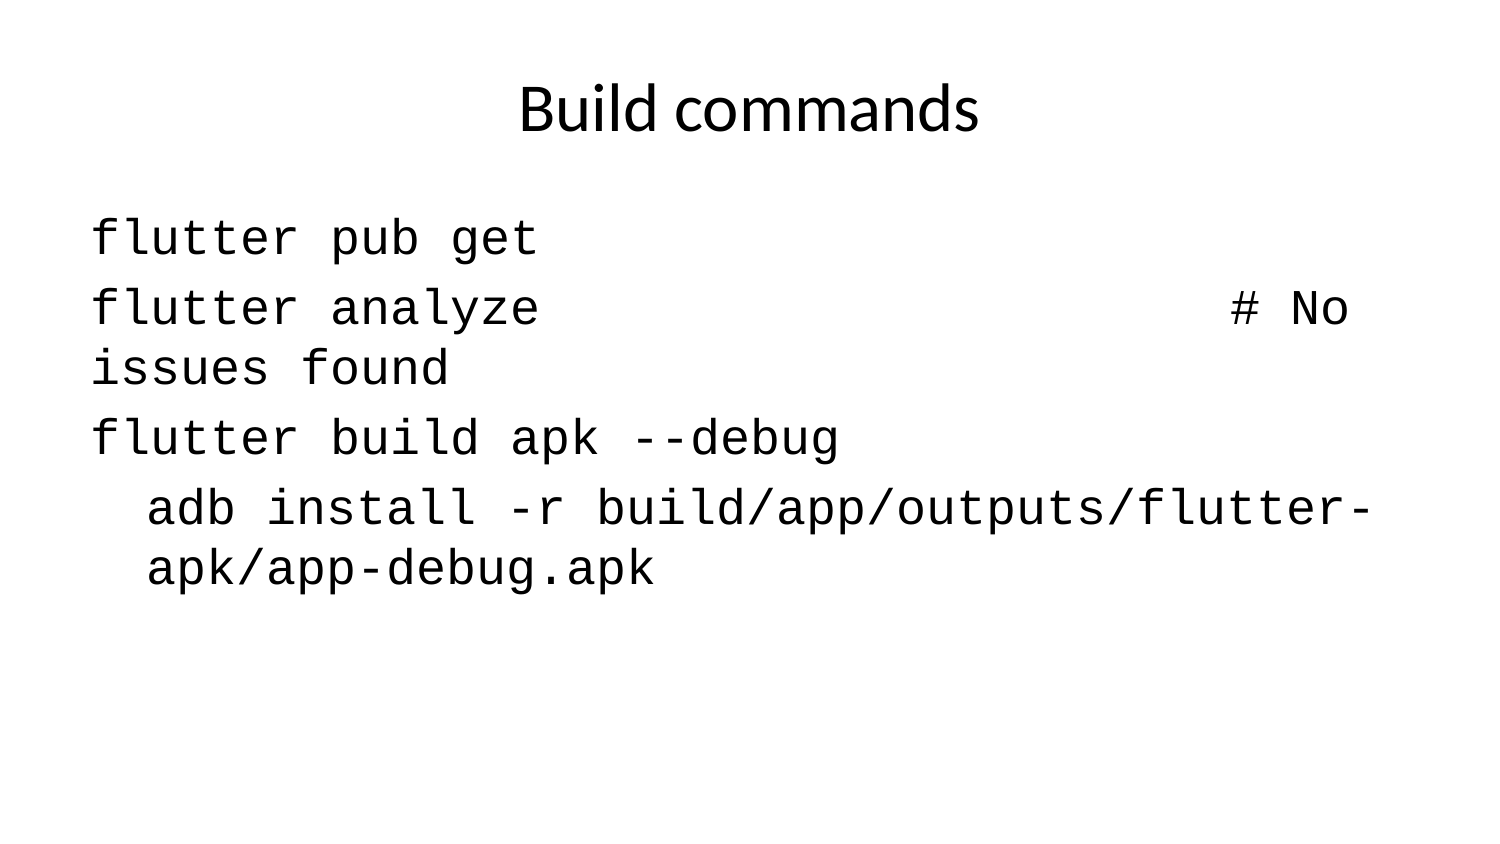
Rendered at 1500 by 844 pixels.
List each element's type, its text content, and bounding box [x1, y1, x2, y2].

title Build commands [75, 33, 1425, 175]
list flutter pub get flutter analyze # No issues found flutter build apk --debug adb install -r build/app/outputs/flutter-apk/app-debug.apk [75, 196, 1425, 754]
